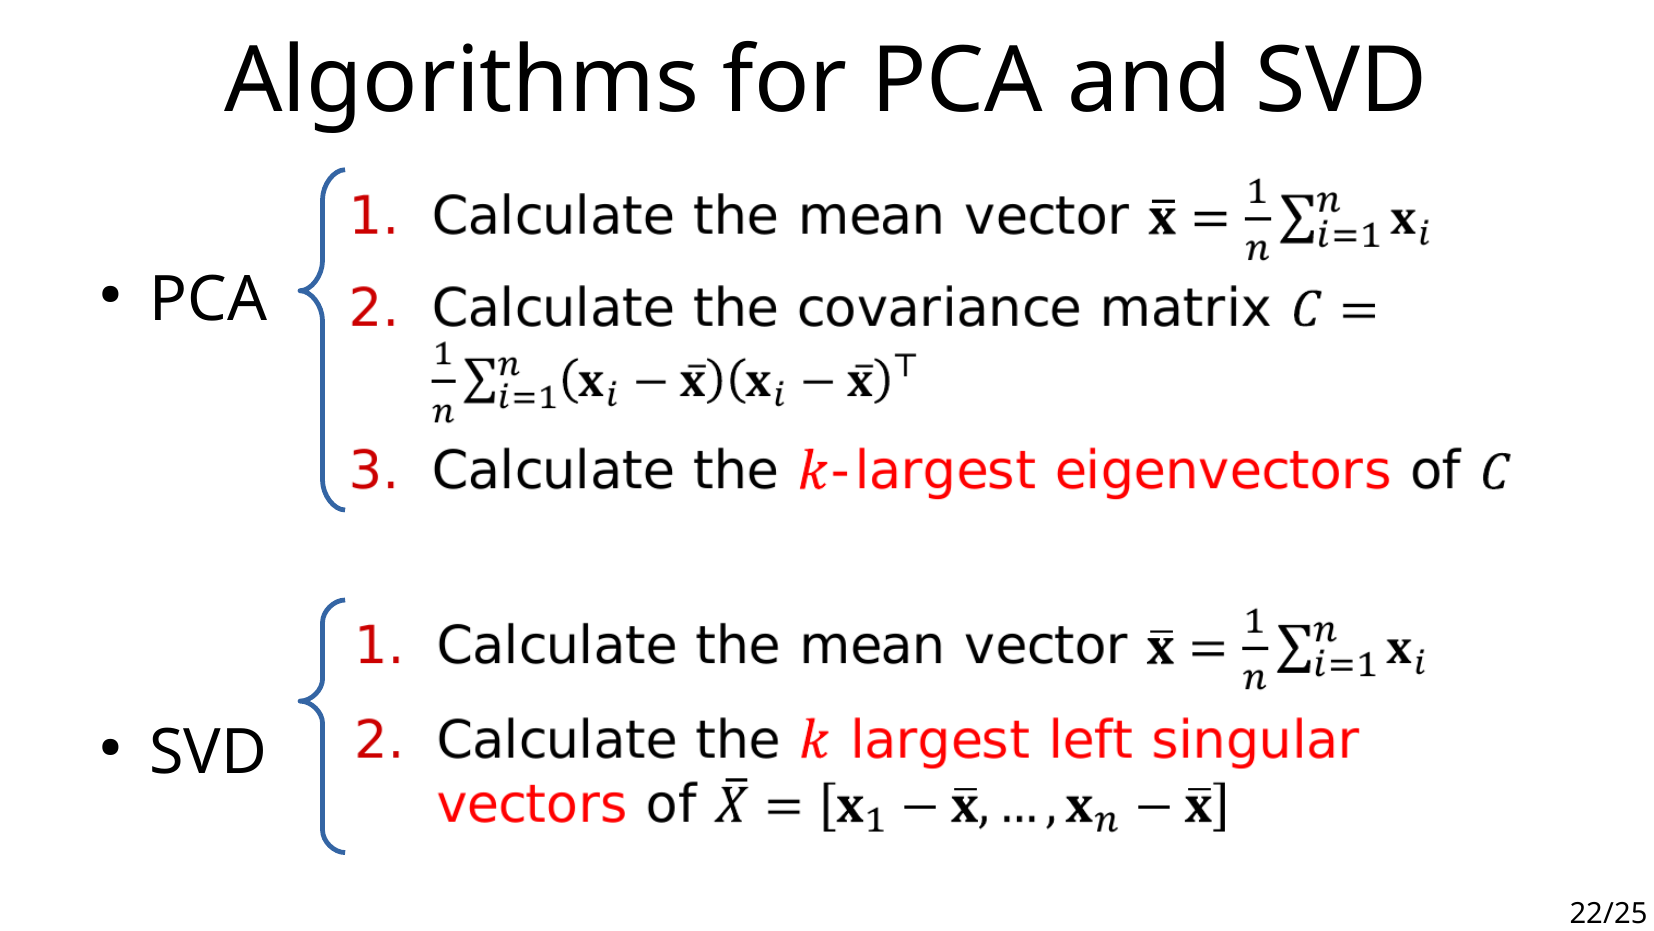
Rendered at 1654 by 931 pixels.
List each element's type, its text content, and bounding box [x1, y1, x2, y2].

list PCA SVD [312, 605, 339, 793]
title Algorithms for PCA and SVD [82, 1, 1571, 151]
list PCA SVD [82, 253, 1571, 793]
picture [339, 599, 1447, 849]
picture [330, 169, 1539, 508]
list PCA SVD [310, 253, 330, 495]
